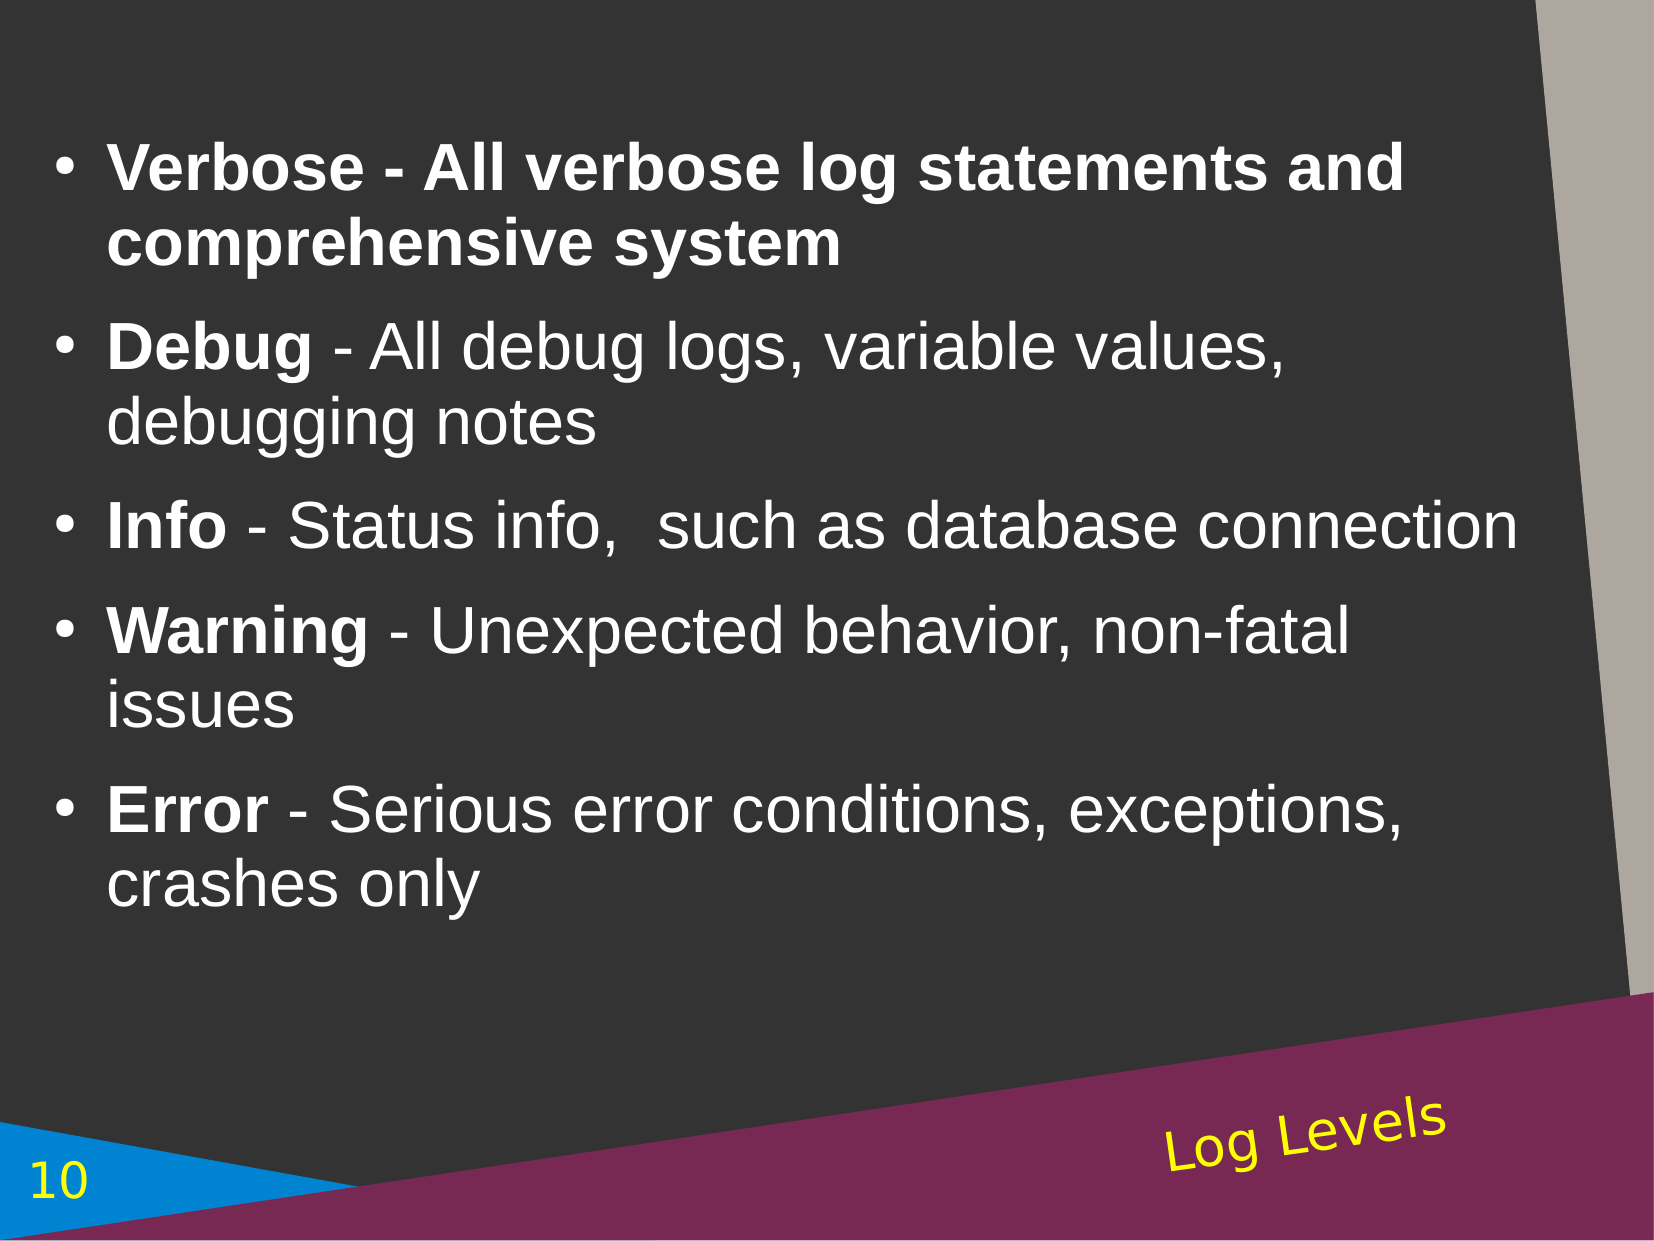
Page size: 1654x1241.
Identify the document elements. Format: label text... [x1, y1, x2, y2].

list Verbose - All verbose log statements and comprehensive system Debug - All debug logs, variable values, debugging notes Info - Status info, such as database connection Warning - Unexpected behavior, non-fatal issues Error - Serious error conditions, exceptions, crashes only [35, 59, 1524, 993]
title Log Levels [956, 995, 1654, 1241]
